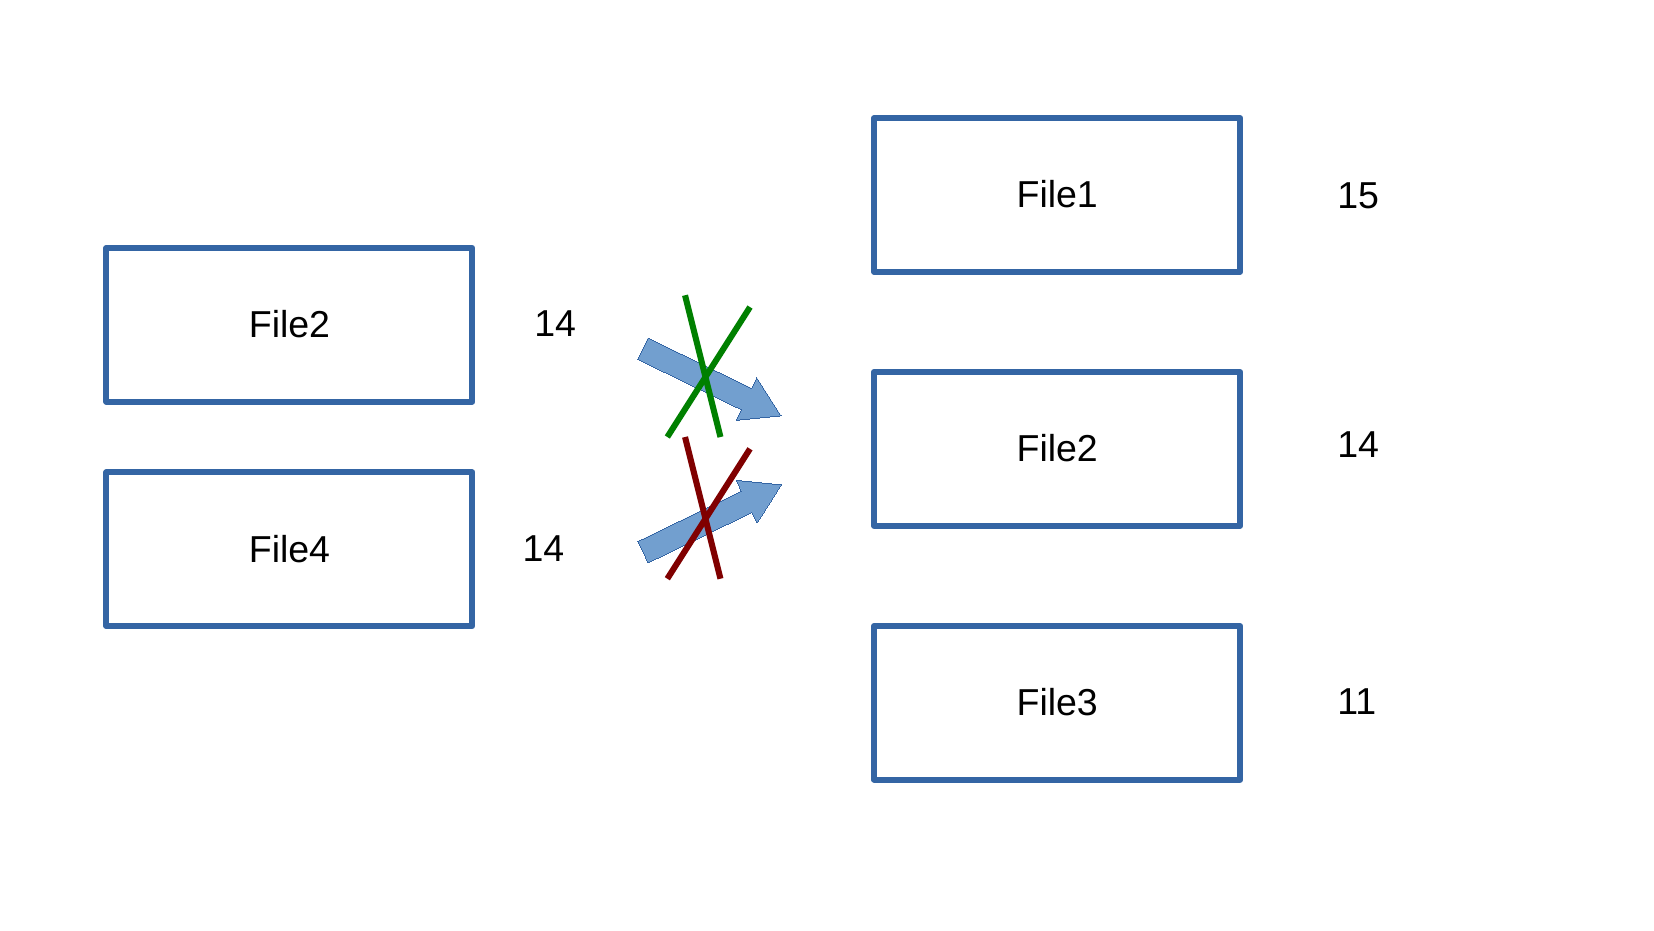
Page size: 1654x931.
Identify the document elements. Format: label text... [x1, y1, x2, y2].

text_box 11 [1322, 673, 1406, 731]
text_box [637, 511, 701, 563]
text_box 14 [1322, 415, 1406, 473]
text_box 15 [1322, 167, 1406, 225]
text_box File2 [874, 372, 1241, 526]
text_box File3 [874, 625, 1241, 780]
text_box 14 [519, 295, 603, 353]
text_box [710, 370, 782, 421]
text_box File2 [106, 248, 473, 402]
text_box [697, 529, 706, 540]
text_box File4 [106, 472, 473, 626]
text_box [709, 480, 782, 532]
text_box File1 [874, 118, 1241, 272]
text_box 14 [507, 519, 591, 577]
text_box [637, 338, 701, 387]
